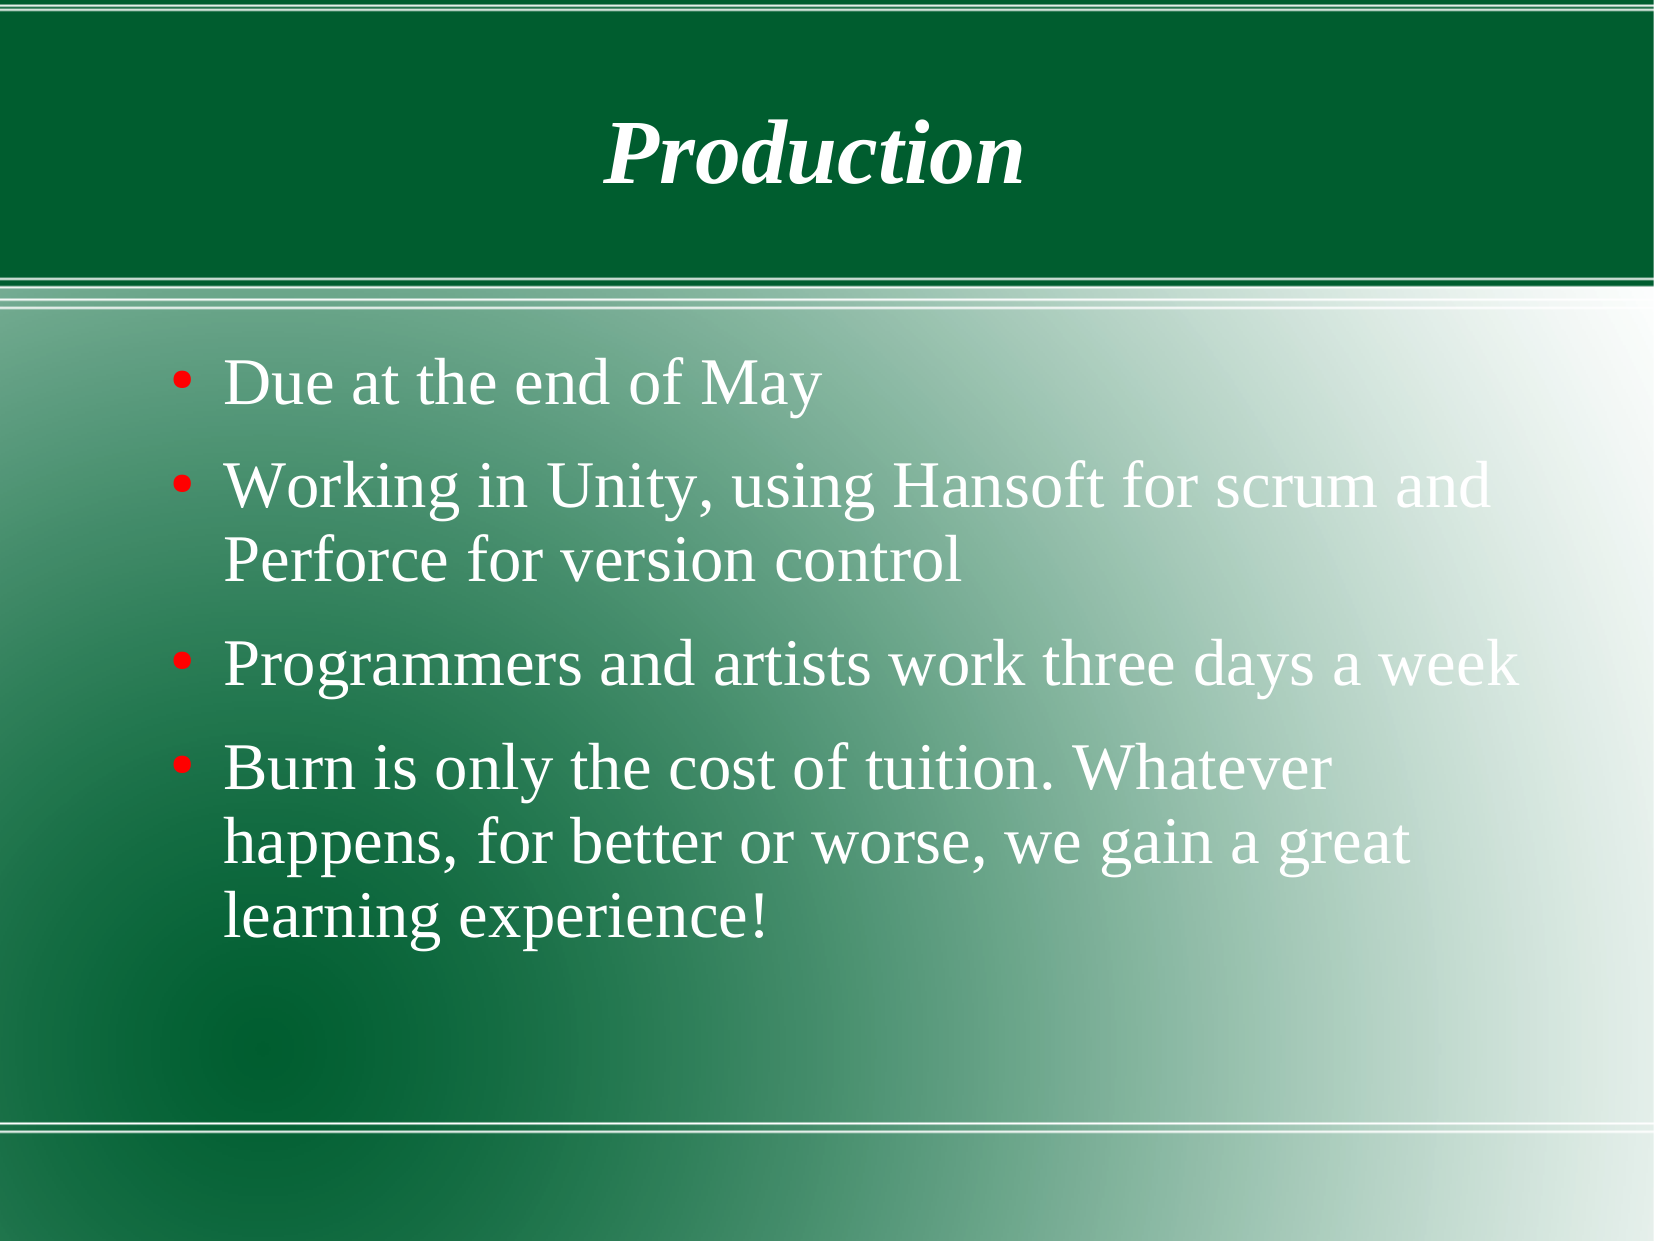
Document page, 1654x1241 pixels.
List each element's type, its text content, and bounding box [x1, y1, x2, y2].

list Due at the end of May Working in Unity, using Hansoft for scrum and Perforce for version control Programmers and artists work three days a week Burn is only the cost of tuition. Whatever happens, for better or worse, we gain a great learning experience! [152, 344, 1534, 1127]
title Production [82, 49, 1571, 257]
picture [0, 0, 1654, 1241]
